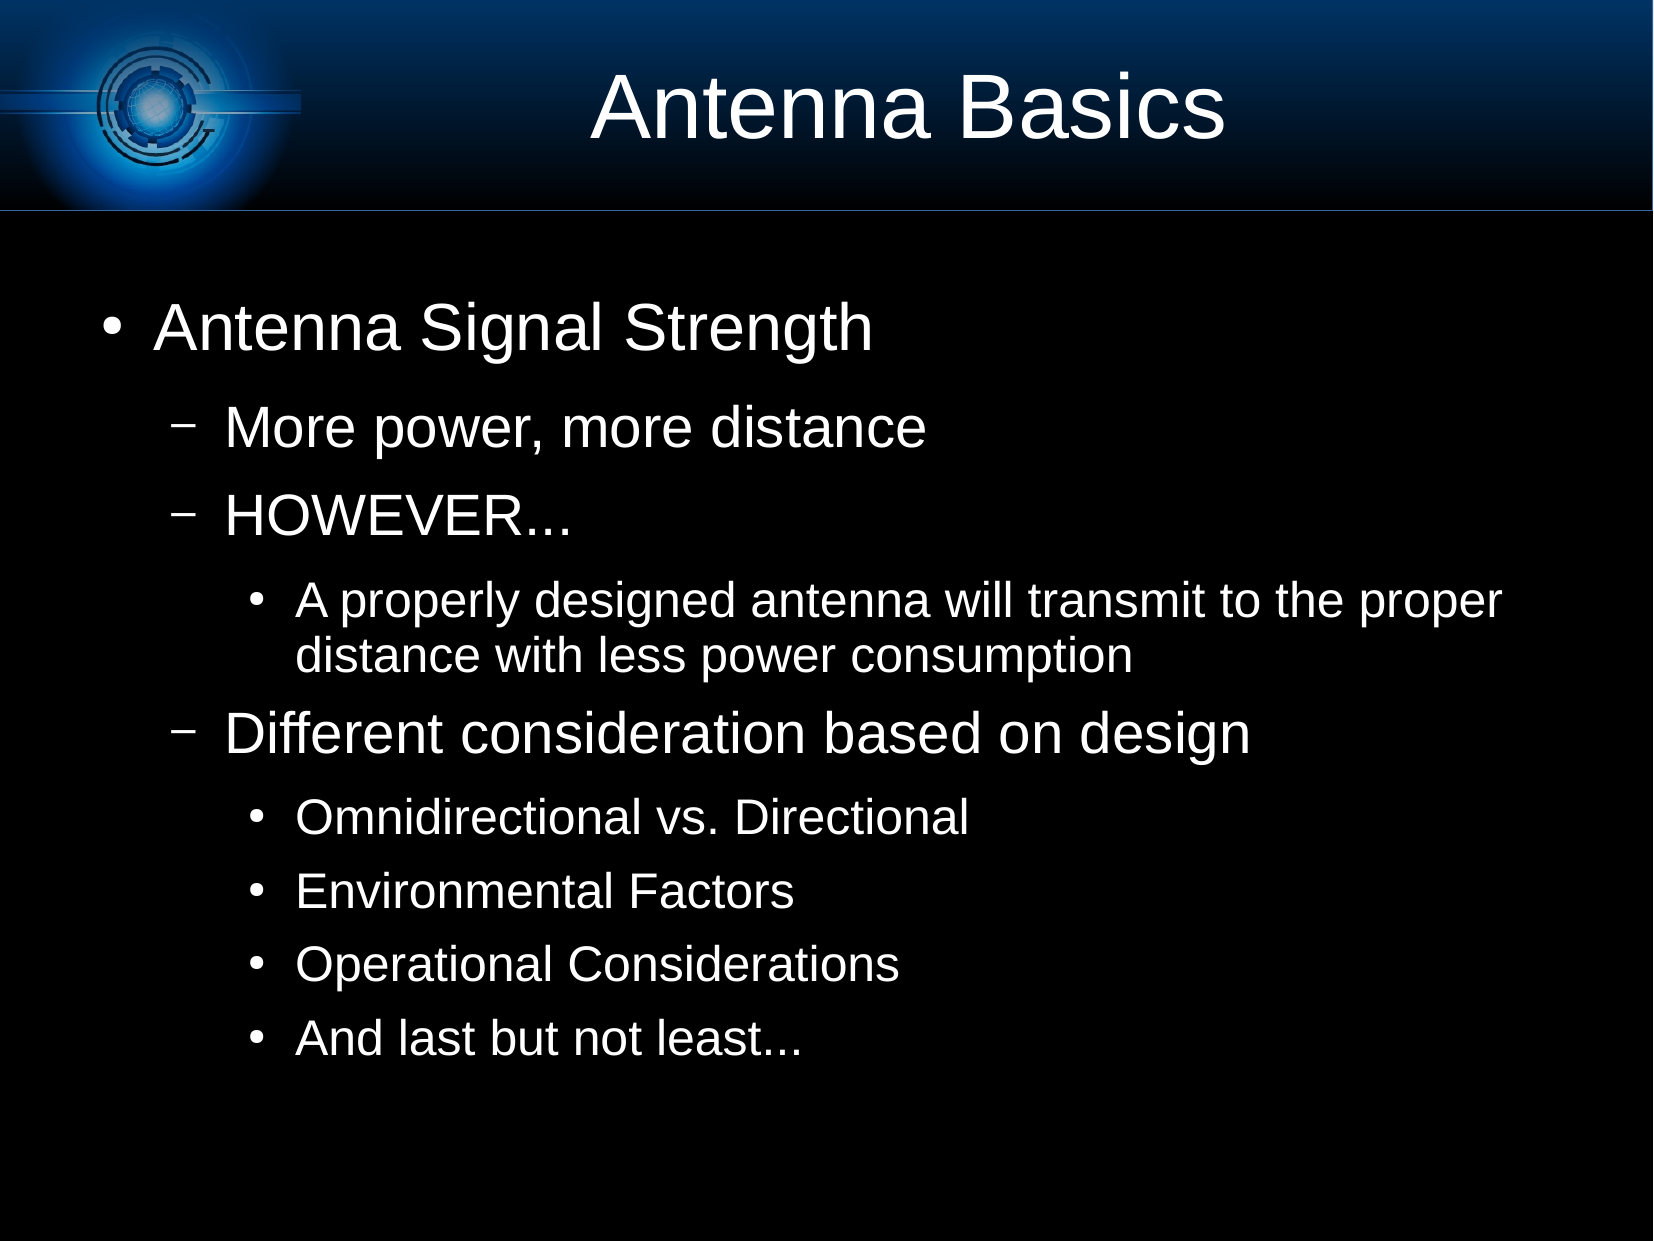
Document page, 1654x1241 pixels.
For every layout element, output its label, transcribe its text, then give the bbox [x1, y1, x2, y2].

picture [0, 87, 165, 210]
title Antenna Basics [165, 2, 1653, 211]
list Antenna Signal Strength More power, more distance HOWEVER... A properly designed antenna will transmit to the proper distance with less power consumption Different consideration based on design Omnidirectional vs. Directional Environmental Factors Operational Considerations And last but not least... [82, 290, 1571, 1171]
